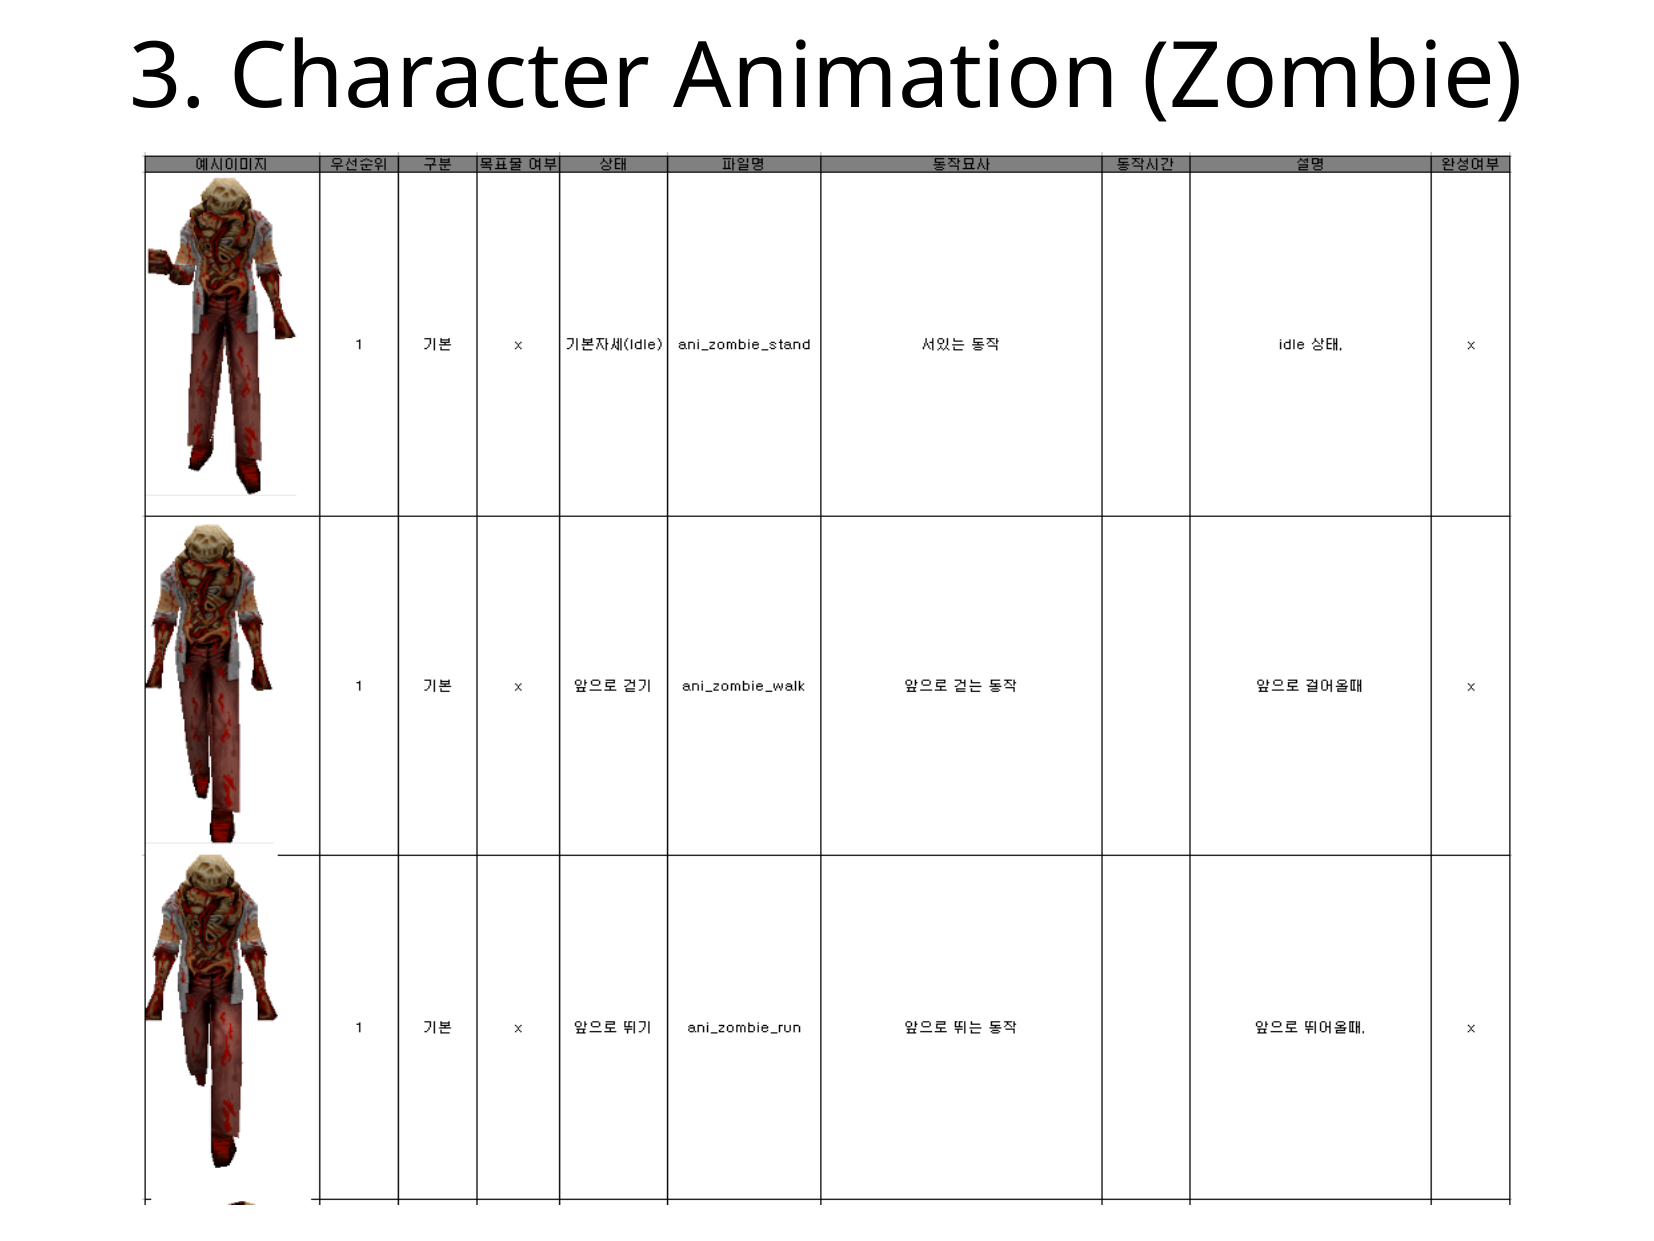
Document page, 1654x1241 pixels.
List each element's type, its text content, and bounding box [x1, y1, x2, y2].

title 3. Character Animation (Zombie) [82, 13, 1571, 130]
picture [142, 152, 1512, 1205]
